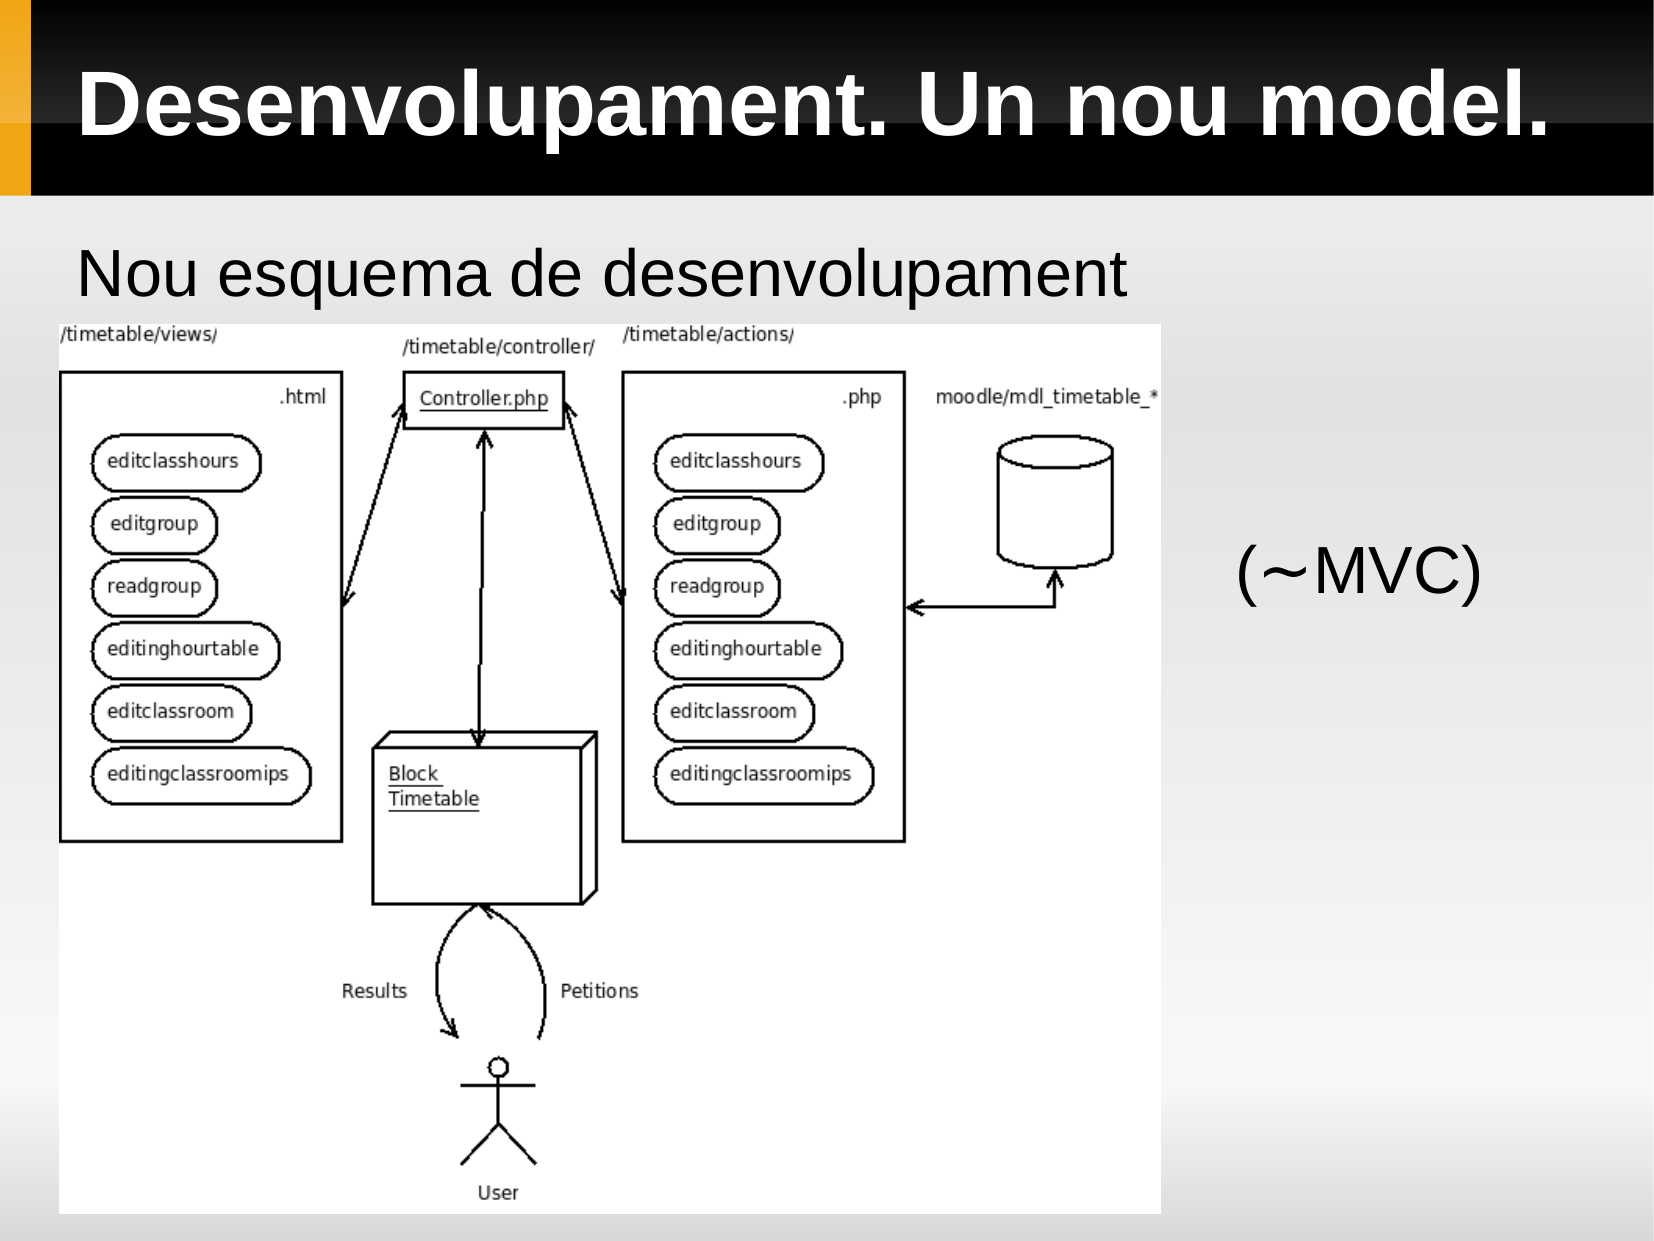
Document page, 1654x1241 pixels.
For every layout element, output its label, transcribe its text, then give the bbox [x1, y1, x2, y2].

list Nou esquema de desenvolupament [59, 236, 1548, 355]
list (~MVC) [1198, 531, 1654, 650]
picture [0, 0, 1654, 1241]
title Desenvolupament. Un nou model. [76, 0, 1565, 208]
